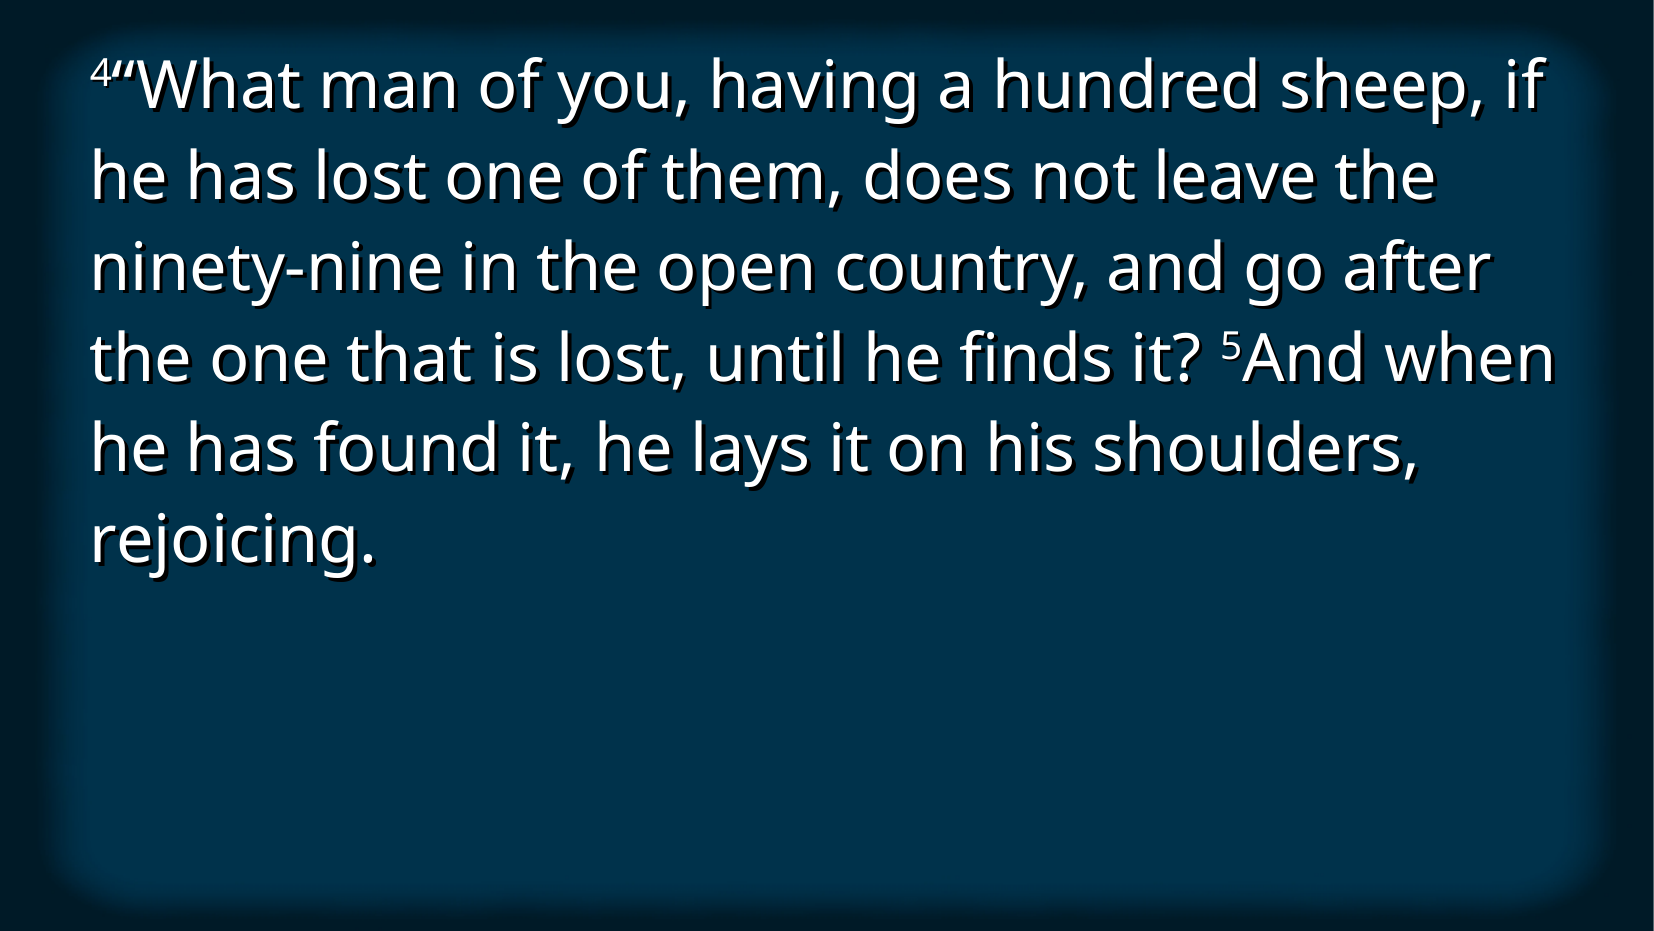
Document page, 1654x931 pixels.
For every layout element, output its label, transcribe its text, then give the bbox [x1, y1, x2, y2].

text_box 4“What man of you, having a hundred sheep, if he has lost one of them, does not leave the ninety-nine in the open country, and go after the one that is lost, until he finds it? 5And when he has found it, he lays it on his shoulders, rejoicing. [75, 30, 1576, 489]
picture [0, 0, 1654, 931]
